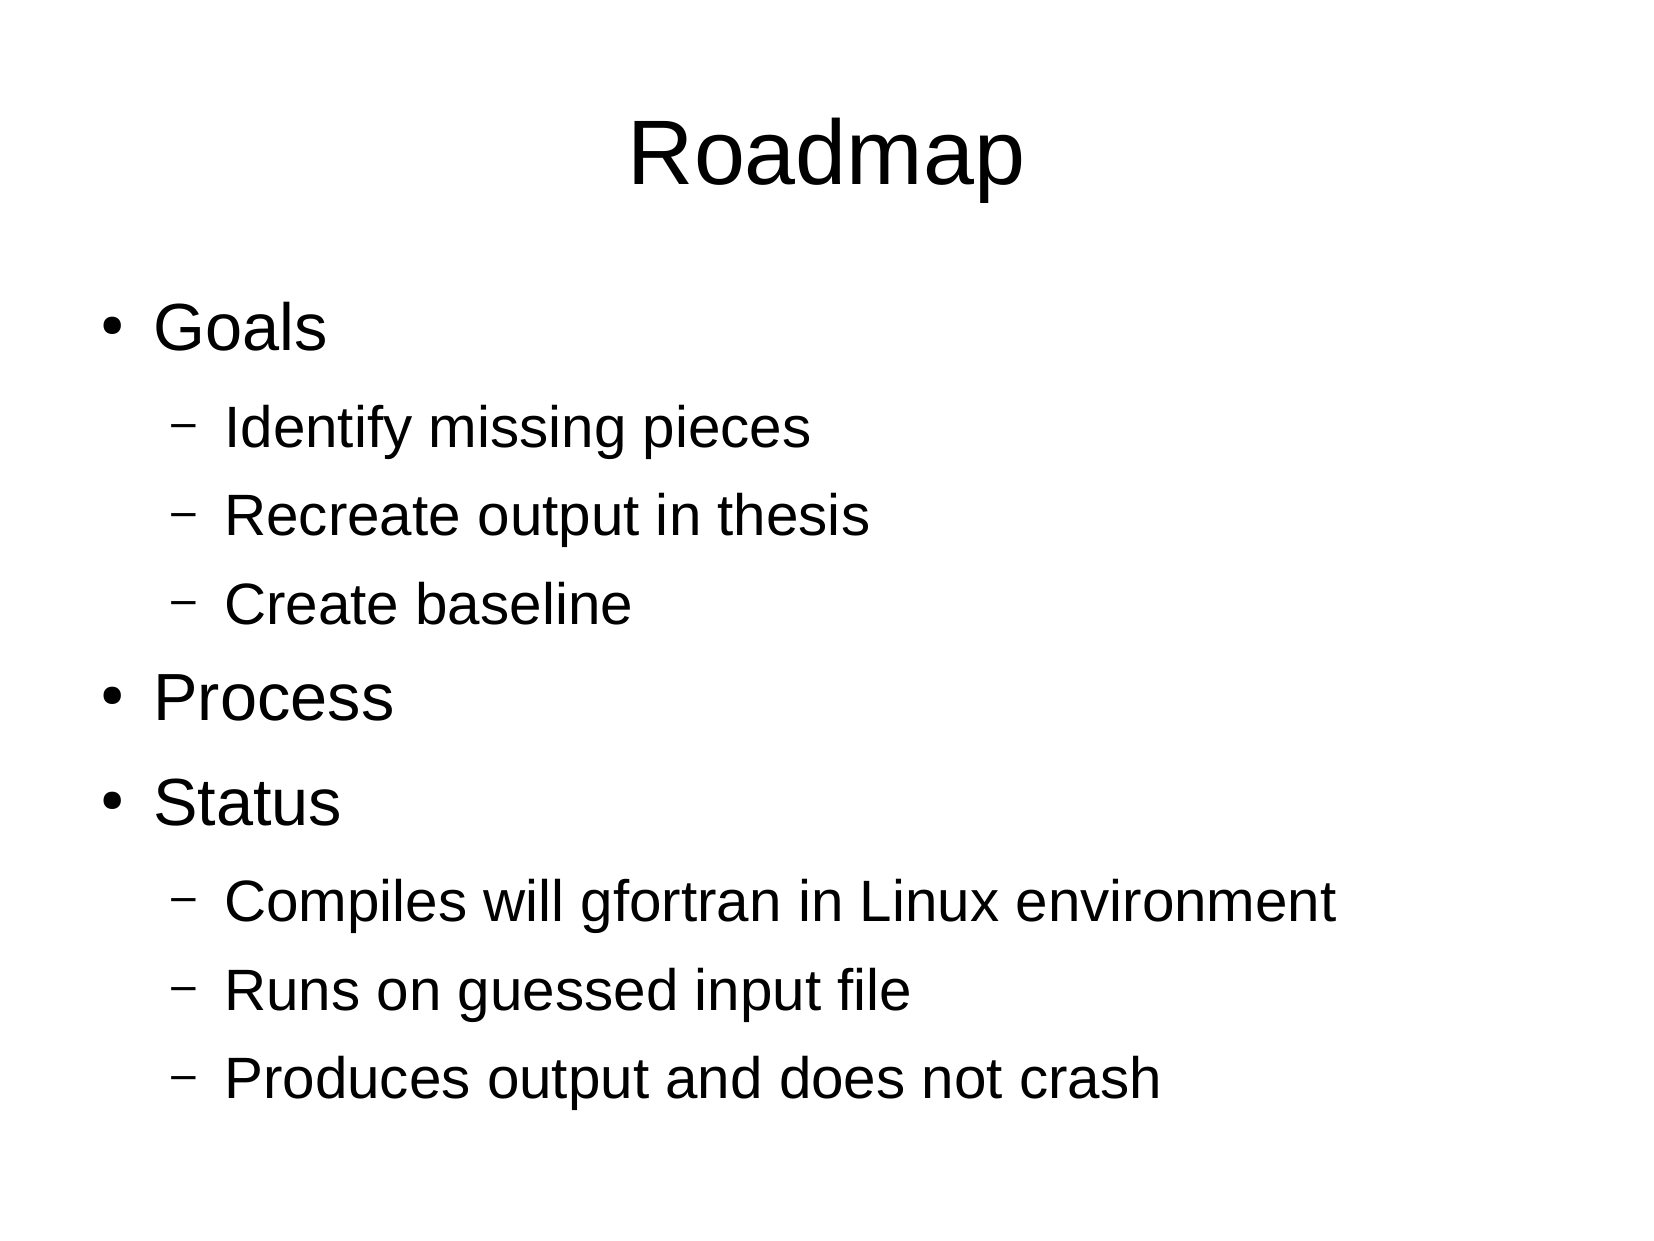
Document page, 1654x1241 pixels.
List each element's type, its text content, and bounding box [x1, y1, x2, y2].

title Roadmap [82, 49, 1571, 257]
list Goals Identify missing pieces Recreate output in thesis Create baseline Process Status Compiles will gfortran in Linux environment Runs on guessed input file Produces output and does not crash [82, 290, 1571, 1110]
